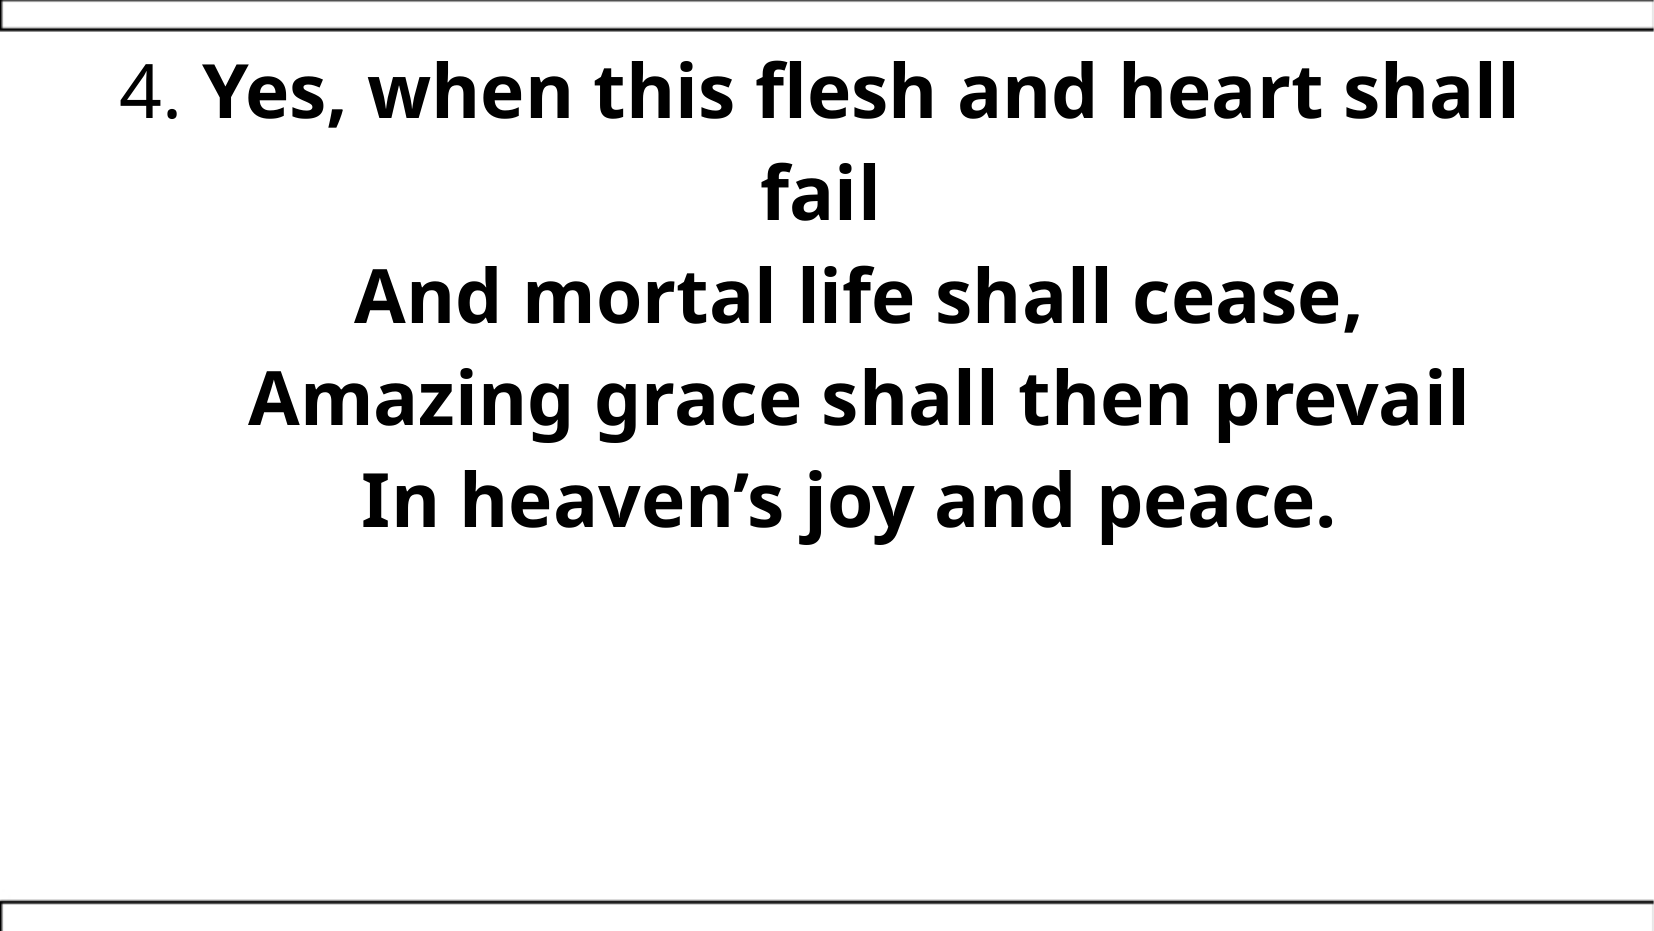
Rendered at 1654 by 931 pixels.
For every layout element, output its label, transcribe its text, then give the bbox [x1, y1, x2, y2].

text_box 4. Yes, when this flesh and heart shall fail And mortal life shall cease, Amazing grace shall then prevail In heaven’s joy and peace. [70, 30, 1571, 445]
picture [0, 0, 1654, 931]
